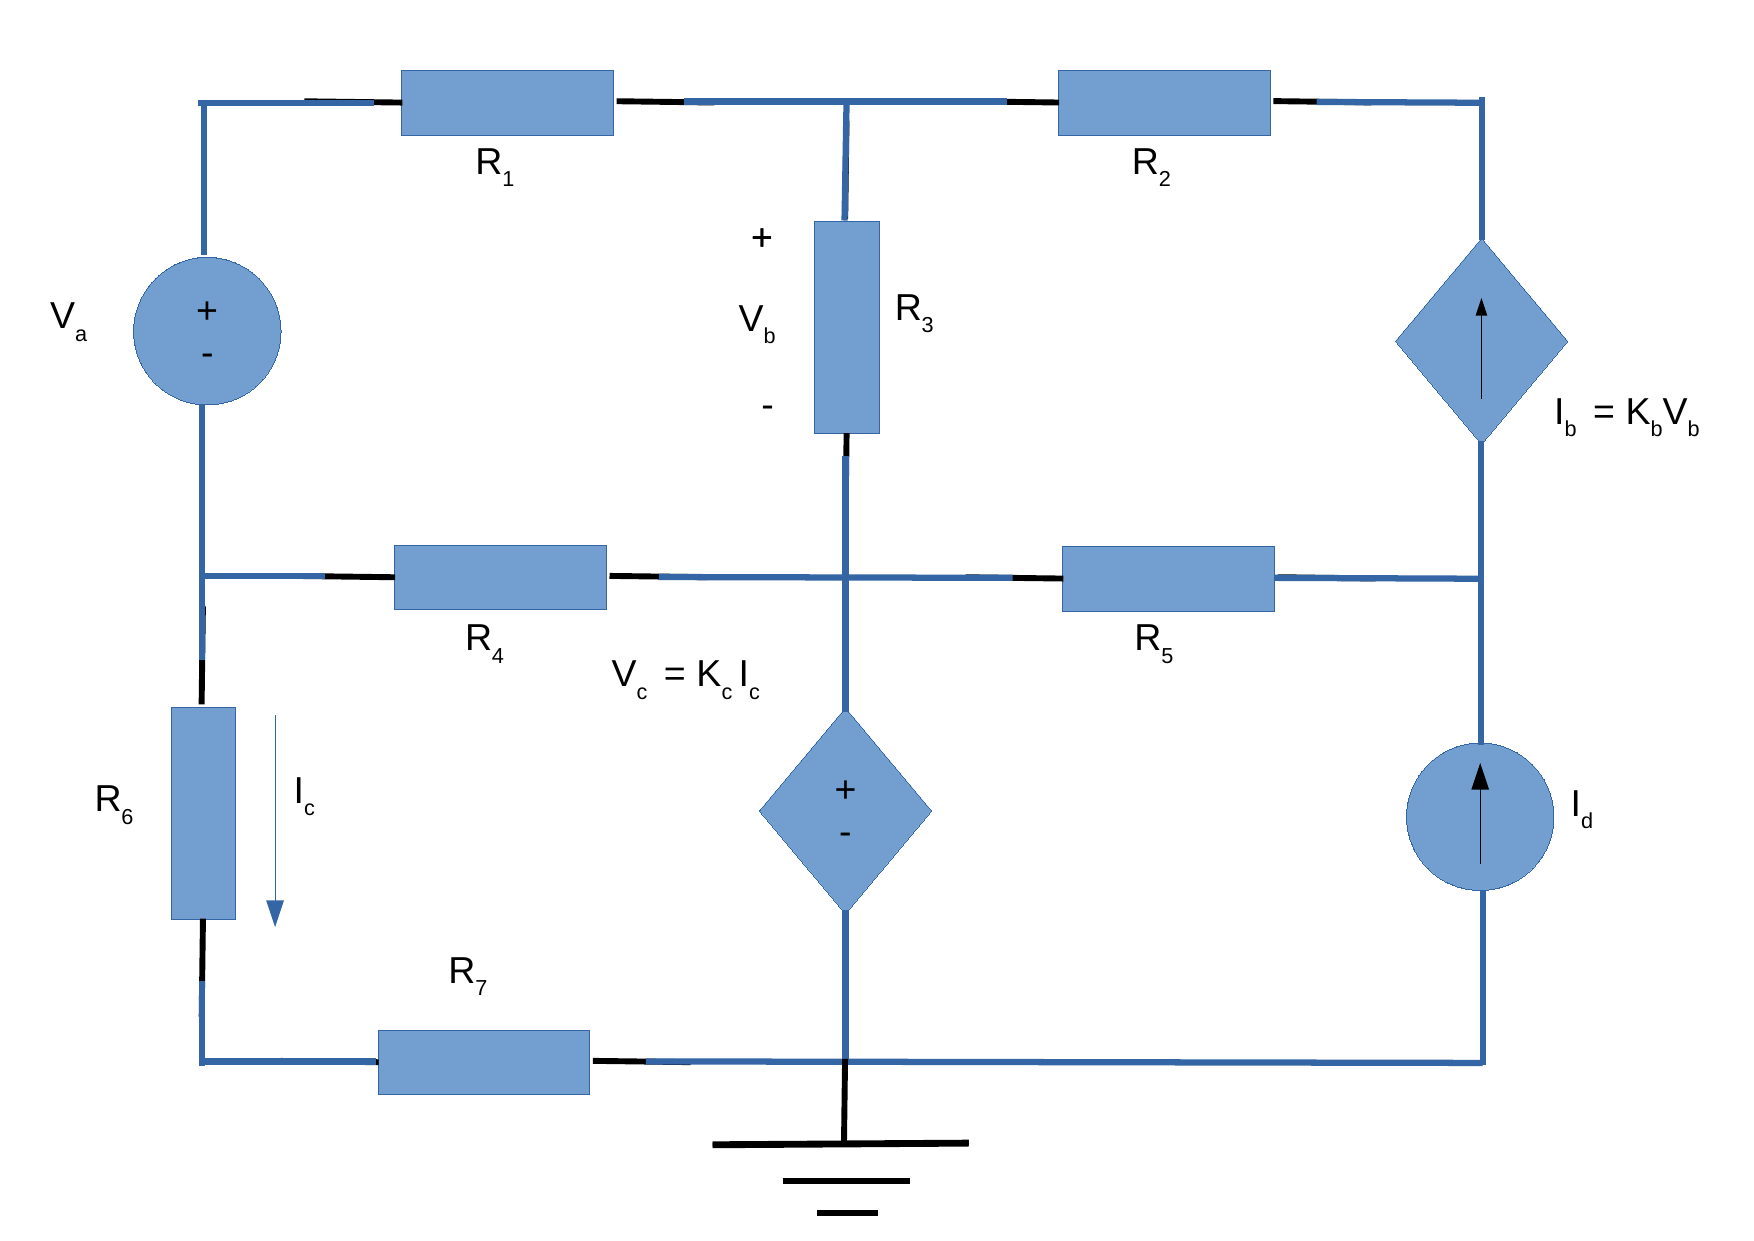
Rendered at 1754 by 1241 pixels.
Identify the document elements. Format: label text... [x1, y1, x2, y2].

text_box R1 [460, 132, 556, 223]
text_box R2 [1117, 132, 1213, 223]
text_box R4 [450, 609, 546, 699]
text_box - [746, 376, 842, 462]
text_box Id [1555, 774, 1652, 864]
text_box [1062, 546, 1275, 612]
text_box Vb [723, 289, 820, 379]
text_box R3 [879, 279, 976, 369]
text_box [378, 1030, 590, 1095]
text_box R6 [79, 770, 176, 860]
text_box R7 [433, 941, 529, 1032]
text_box [1058, 70, 1271, 136]
text_box [1406, 743, 1554, 891]
text_box [401, 70, 614, 136]
text_box Va [35, 287, 131, 377]
text_box [820, 221, 880, 434]
text_box + - [133, 257, 282, 405]
text_box [171, 707, 236, 920]
text_box Ic [278, 761, 375, 852]
text_box R5 [1119, 609, 1215, 699]
text_box + - [759, 716, 932, 910]
text_box Vc = Kc Ic [596, 645, 853, 735]
text_box [394, 545, 607, 610]
text_box [1395, 240, 1568, 442]
text_box Ib = KbVb [1539, 382, 1754, 473]
text_box + [736, 209, 832, 295]
